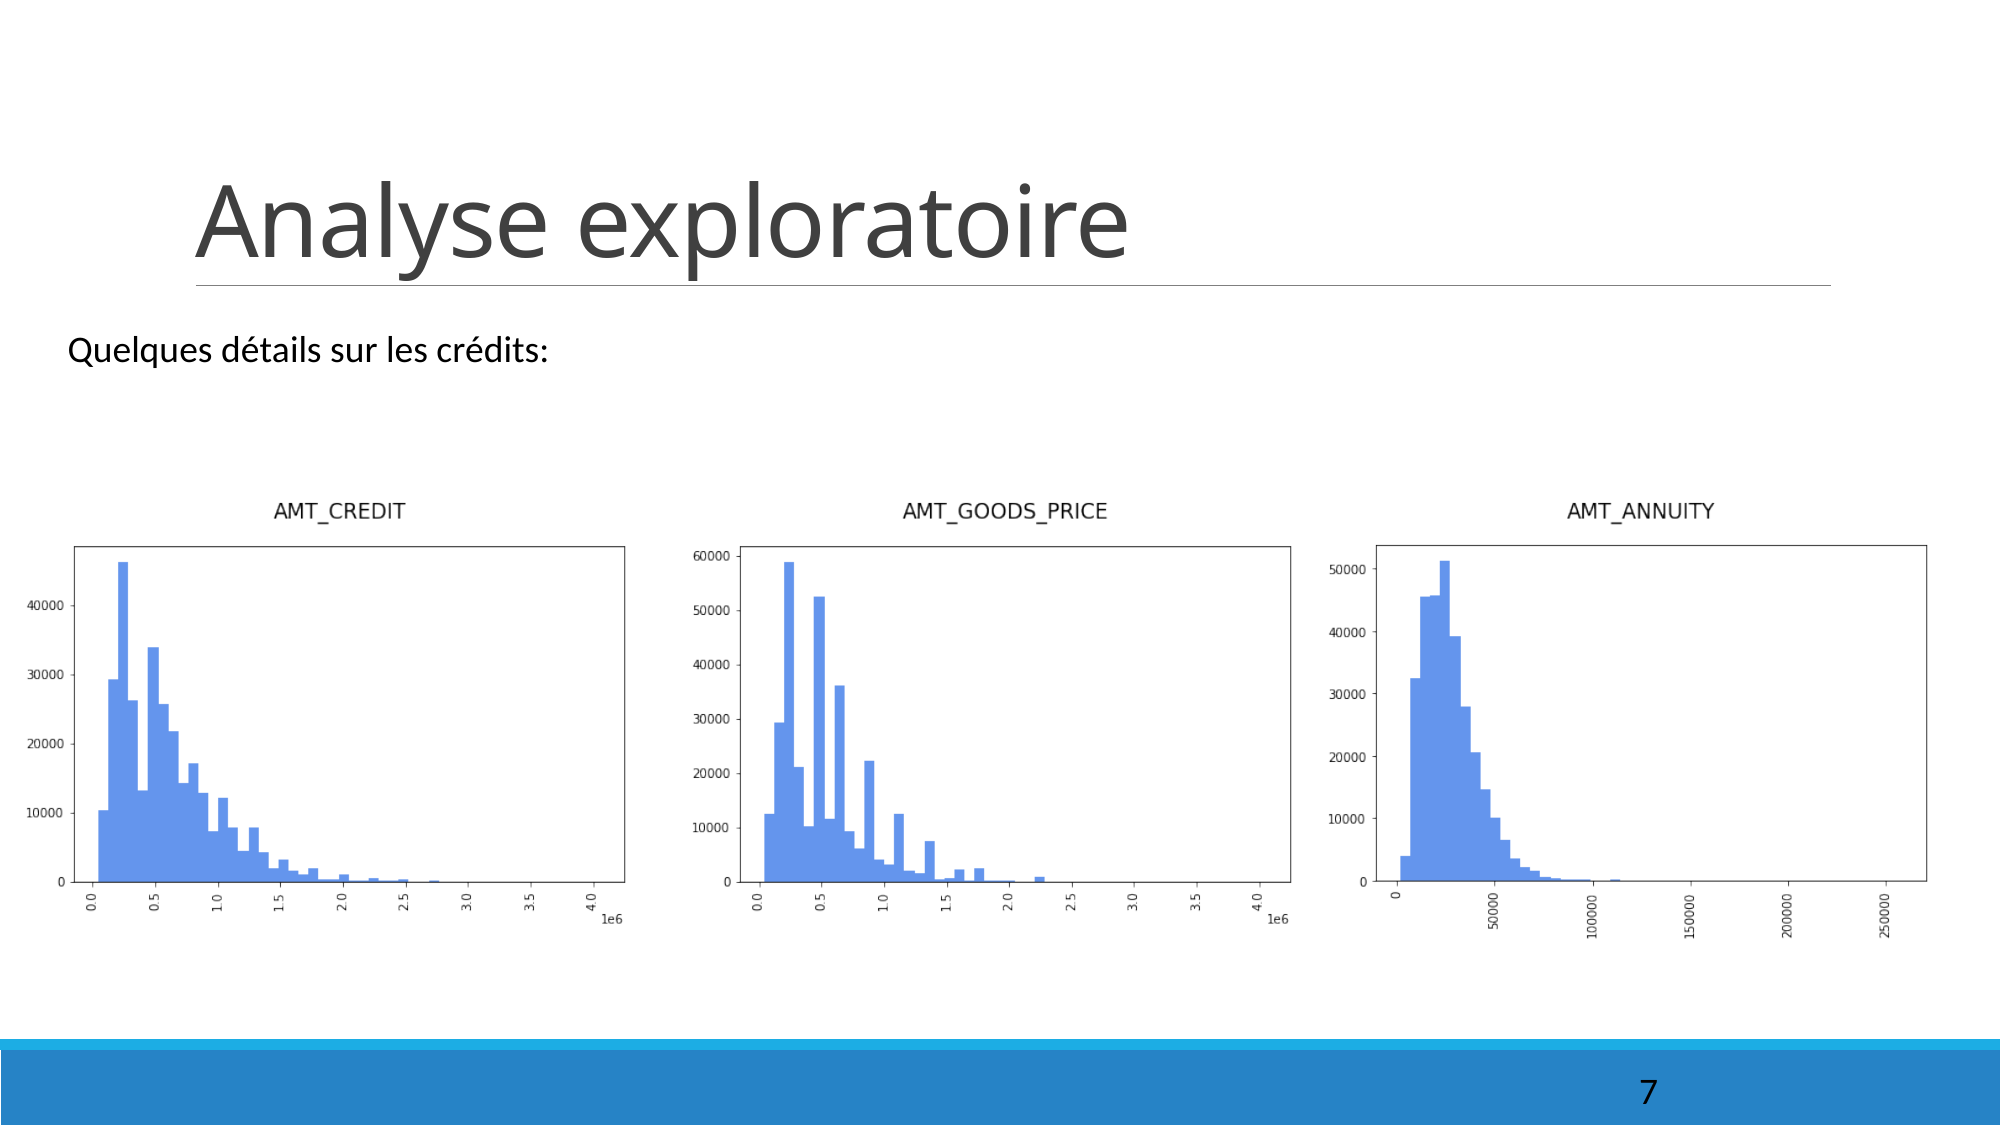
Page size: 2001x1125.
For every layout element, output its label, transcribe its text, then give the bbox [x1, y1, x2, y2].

title Analyse exploratoire [180, 47, 1831, 286]
picture [683, 493, 1299, 936]
picture [1319, 493, 1935, 945]
picture [17, 493, 633, 936]
text_box Quelques détails sur les crédits: [52, 317, 1025, 378]
text_box [1624, 1059, 1840, 1120]
